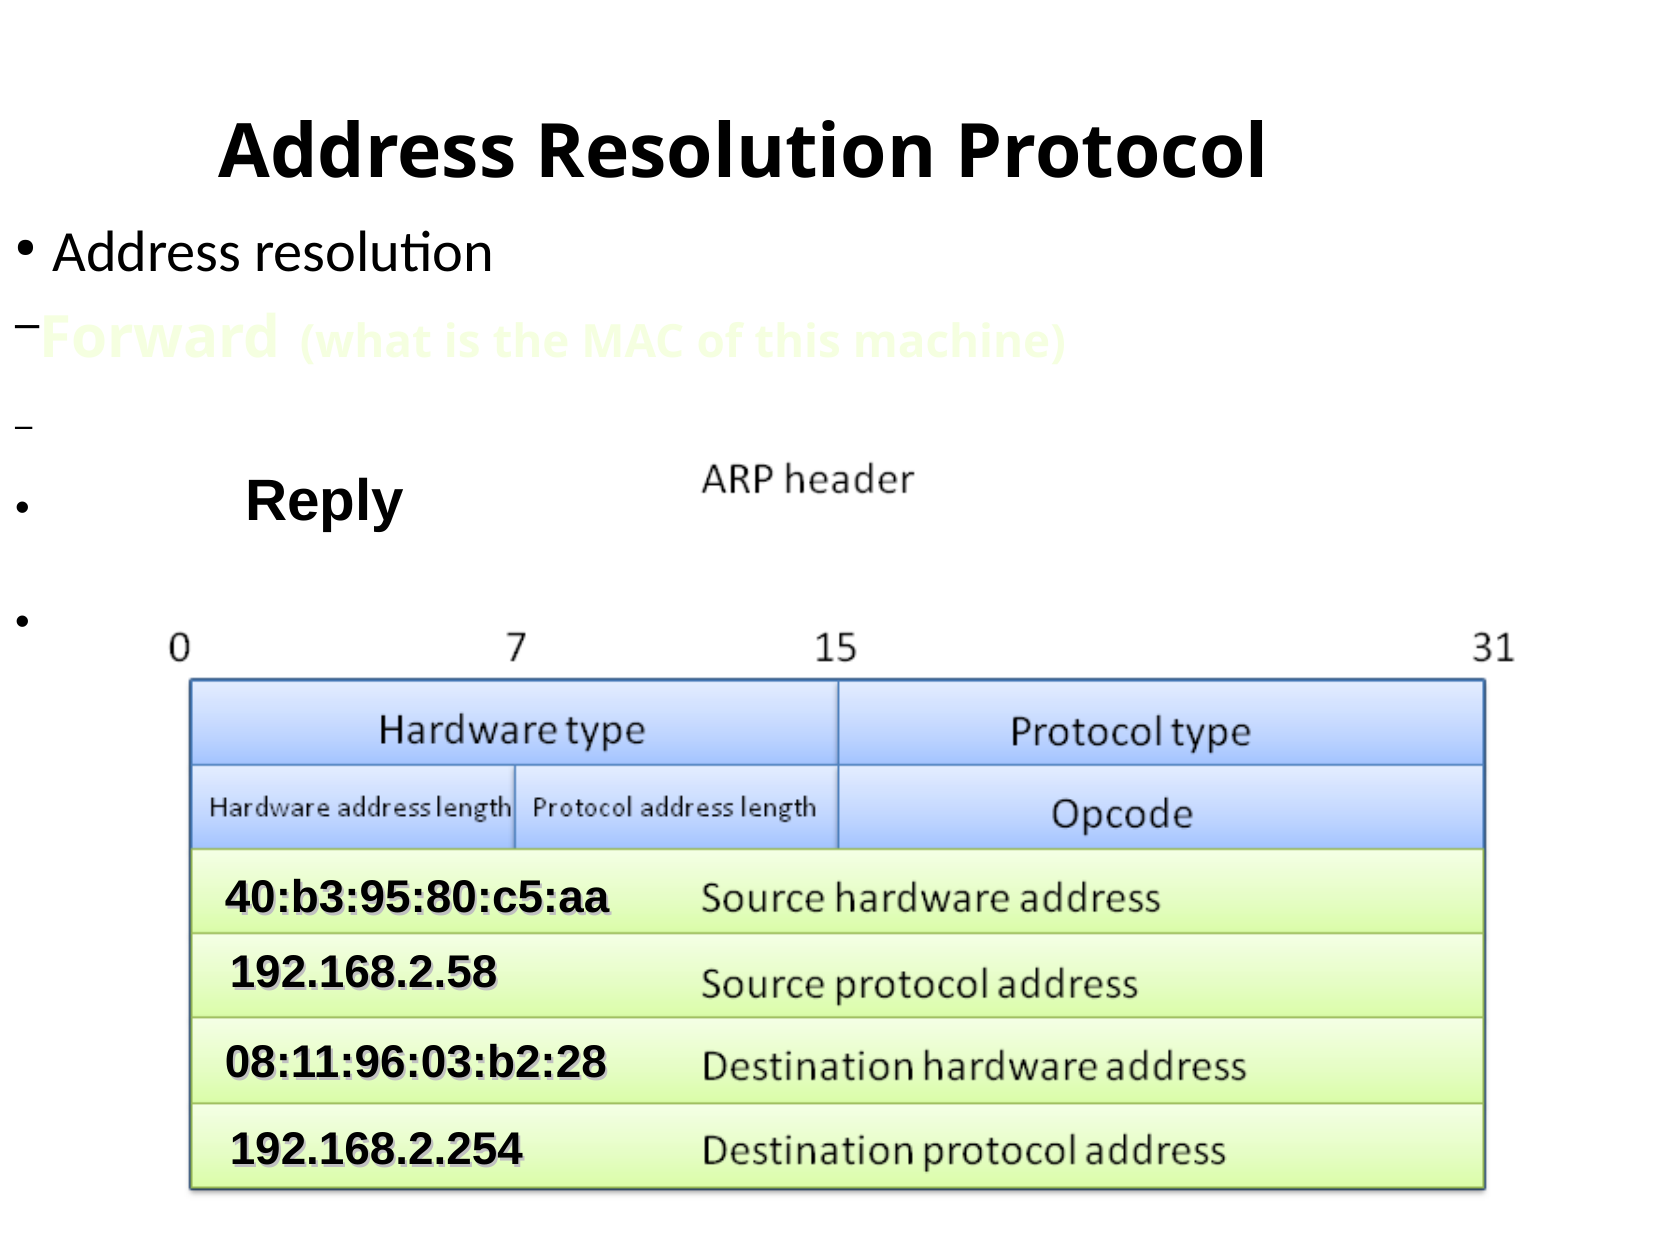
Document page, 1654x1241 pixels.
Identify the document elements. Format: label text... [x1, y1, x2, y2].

text_box 192.168.2.254 [215, 1116, 564, 1183]
title Address Resolution Protocol [0, 49, 1489, 257]
text_box 192.168.2.58 [215, 938, 537, 1006]
text_box 08:11:96:03:b2:28 [210, 1028, 640, 1096]
list Address resolution Forward (what is the MAC of this machine) [0, 213, 1456, 1109]
text_box Reply [230, 460, 422, 541]
text_box 40:b3:95:80:c5:aa [210, 863, 641, 931]
picture [150, 411, 1524, 1216]
